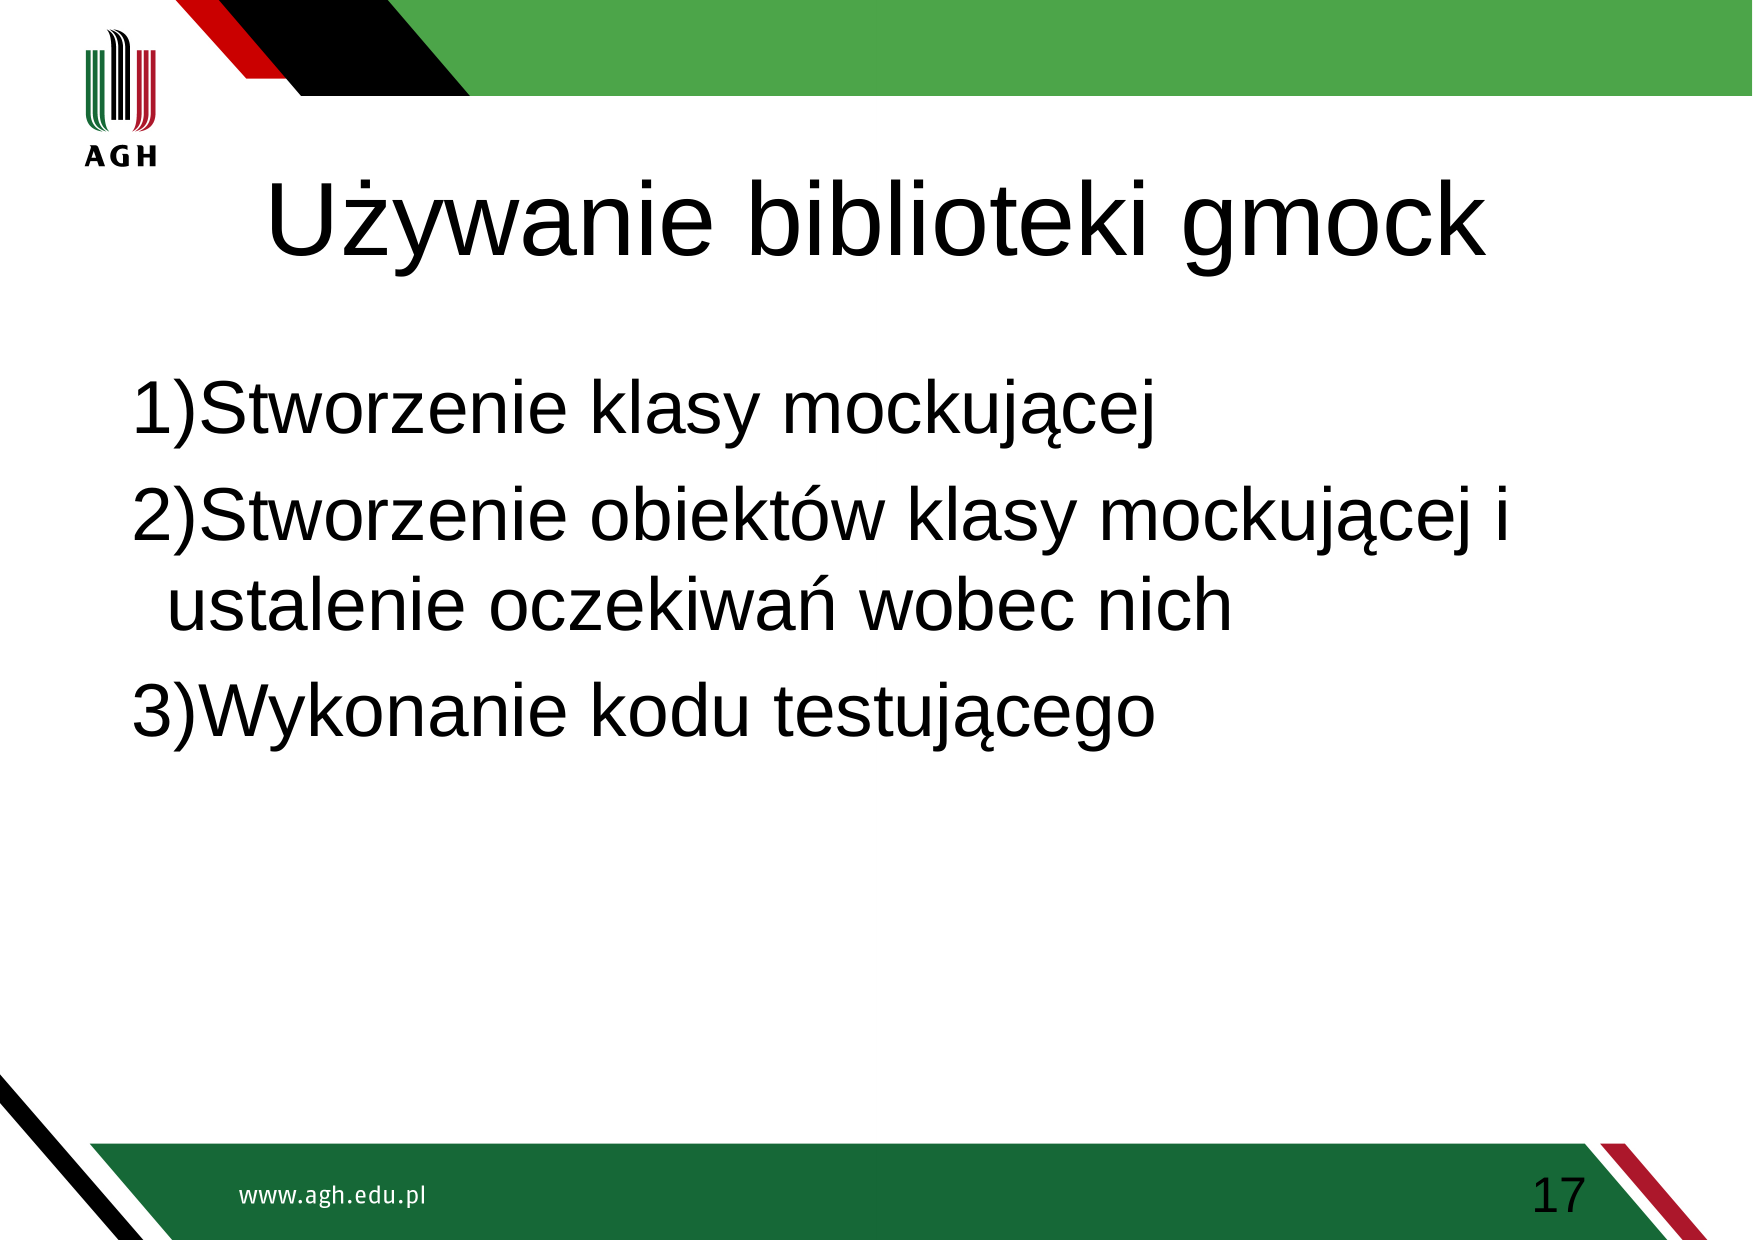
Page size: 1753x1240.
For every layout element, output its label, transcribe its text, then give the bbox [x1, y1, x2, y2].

title Używanie biblioteki gmock [131, 110, 1622, 317]
subtitle Stworzenie klasy mockującej Stworzenie obiektów klasy mockującej i ustalenie oczekiwań wobec nich Wykonanie kodu testującego [131, 358, 1622, 1103]
picture [0, 0, 1753, 1240]
